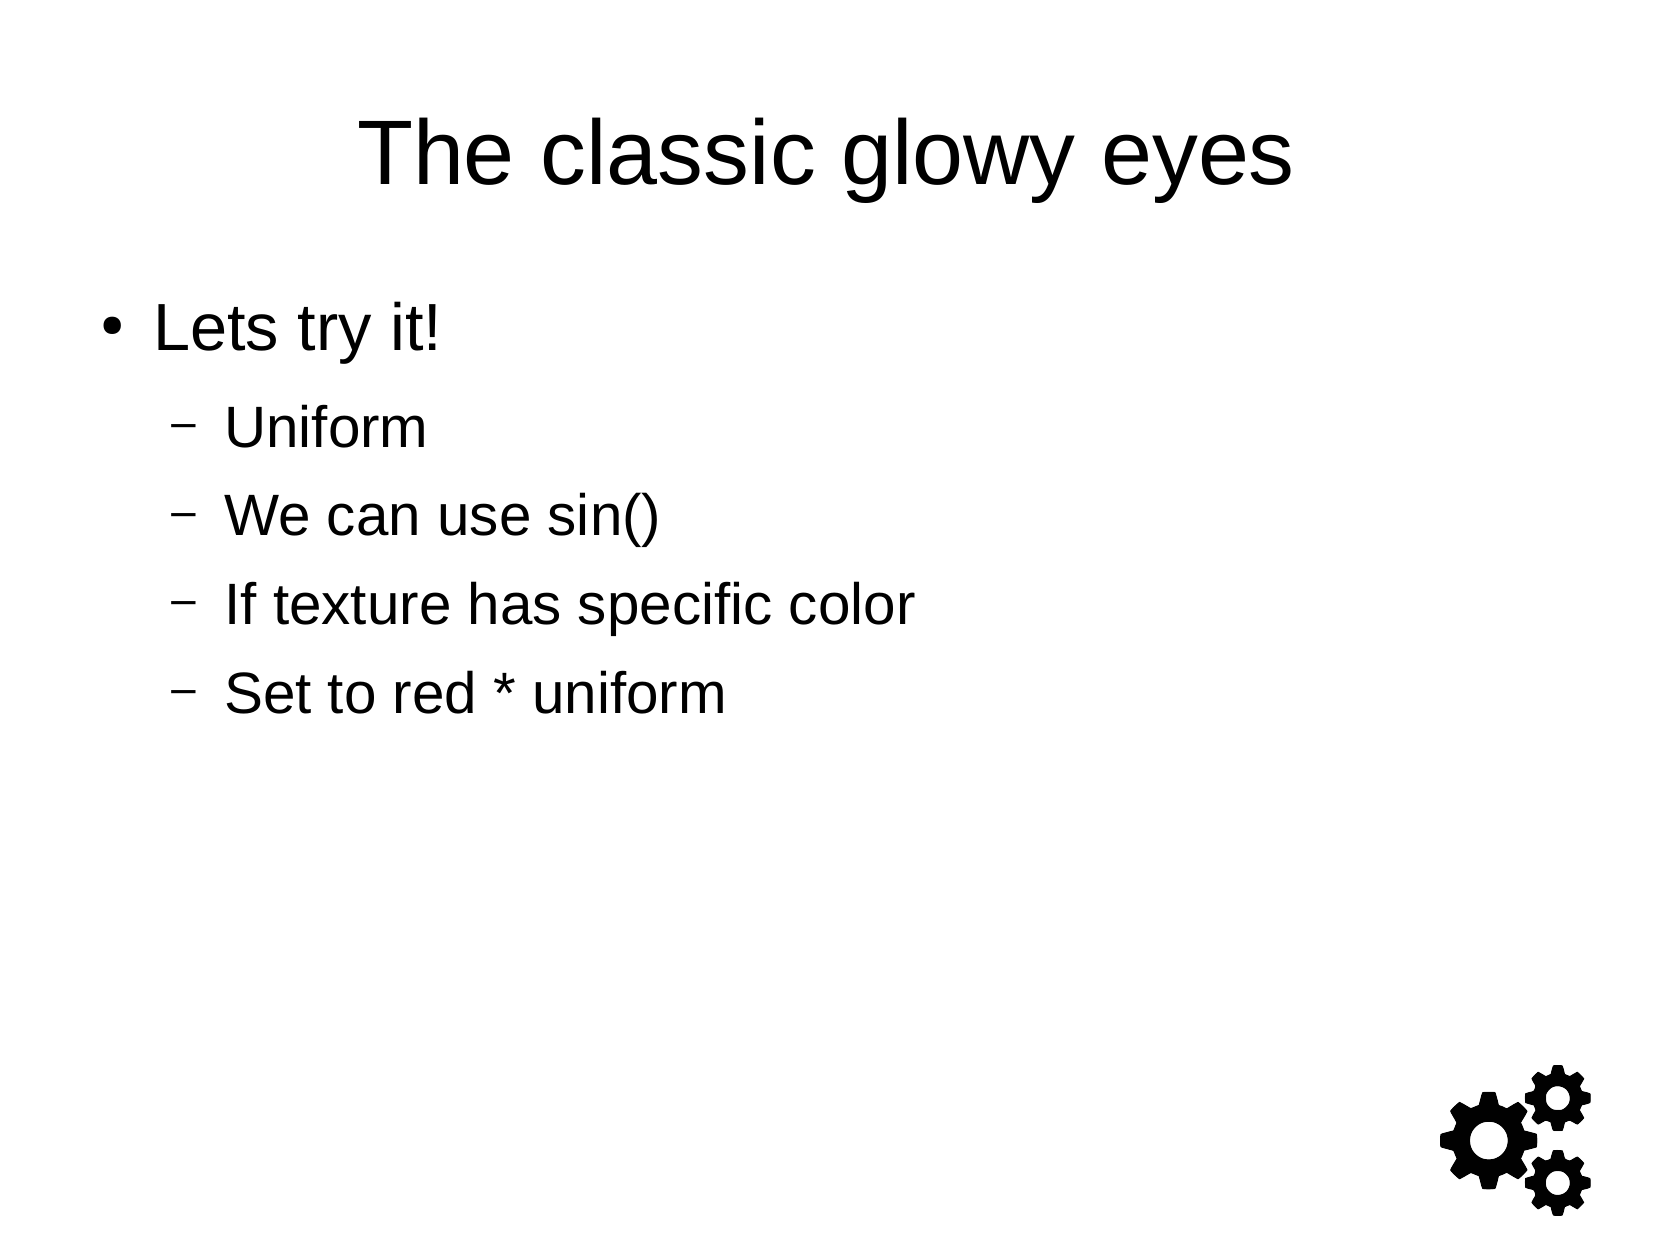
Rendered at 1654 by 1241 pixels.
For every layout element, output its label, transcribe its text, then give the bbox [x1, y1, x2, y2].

title The classic glowy eyes [82, 49, 1571, 257]
list Lets try it! Uniform We can use sin() If texture has specific color Set to red * uniform [82, 290, 1571, 1010]
picture [1440, 1065, 1591, 1216]
